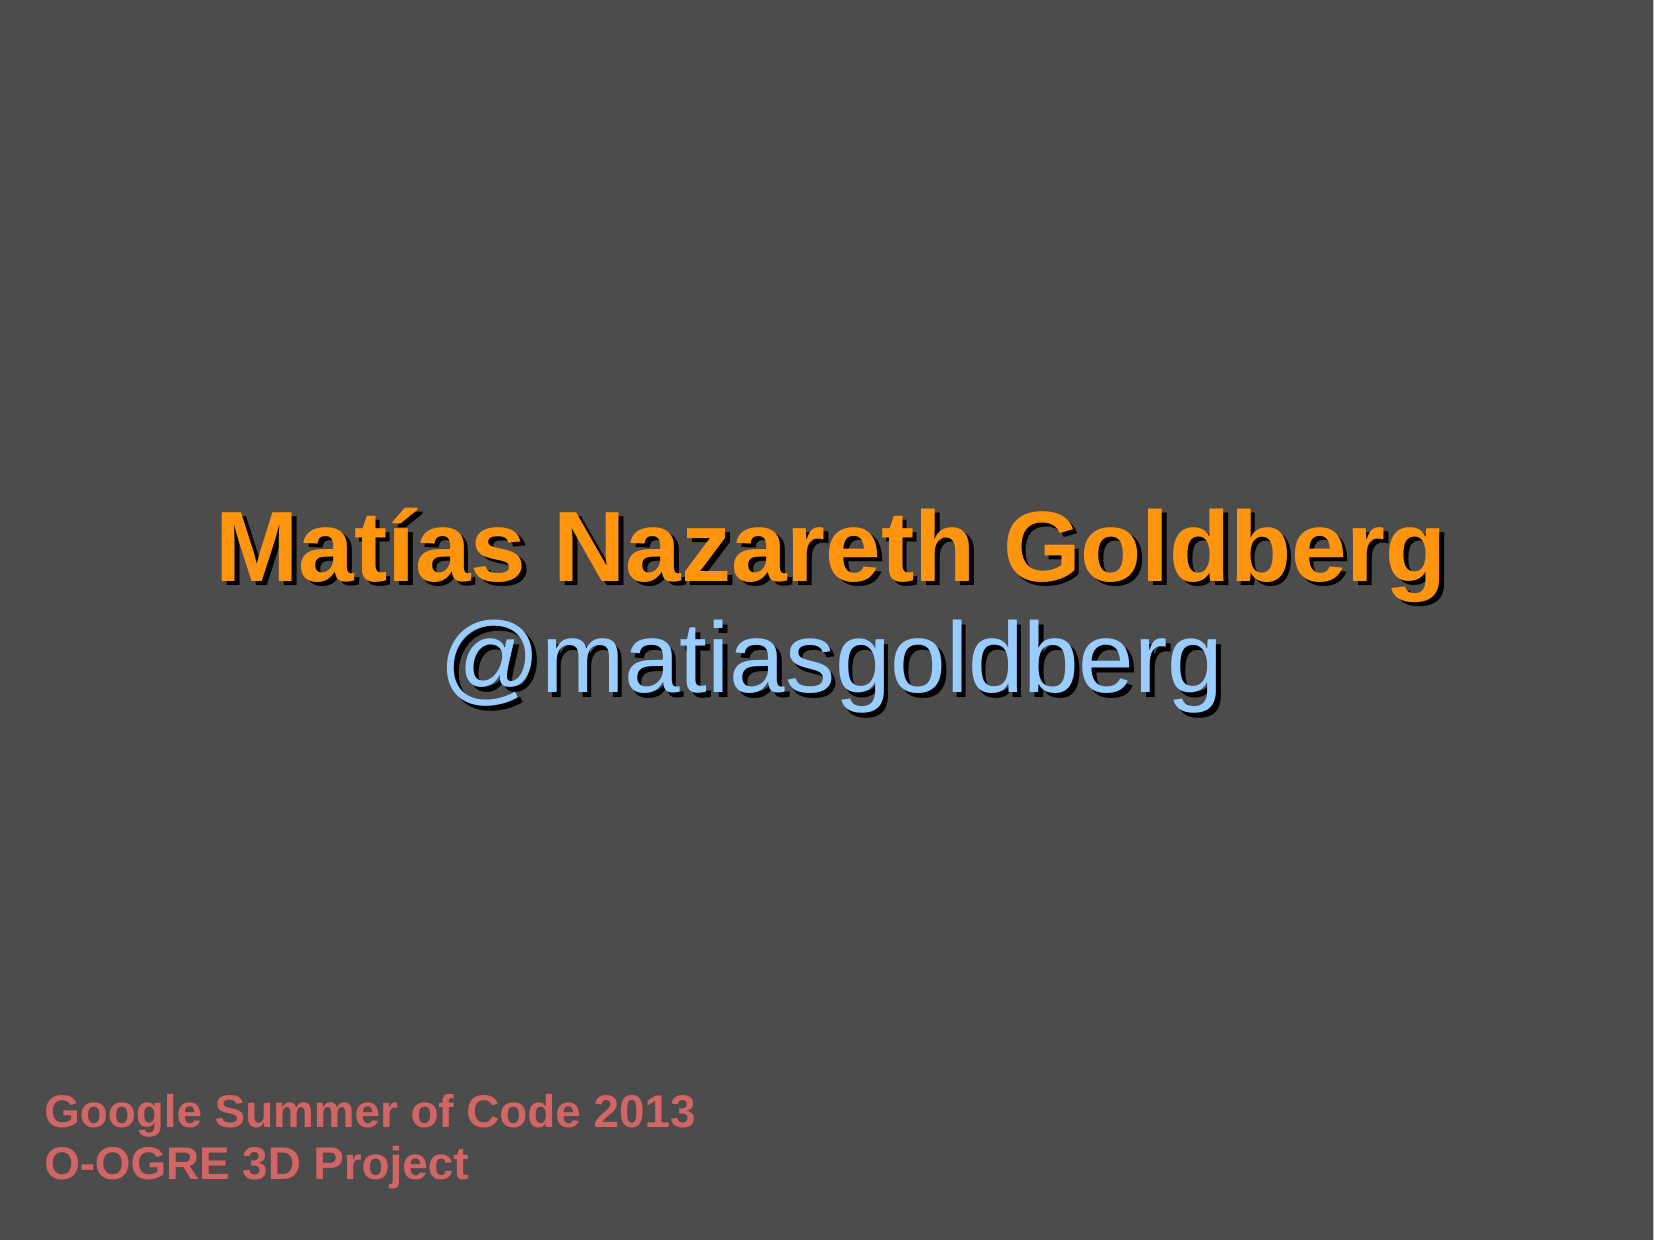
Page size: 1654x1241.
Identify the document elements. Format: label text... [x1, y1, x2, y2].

text_box Matías Nazareth Goldberg @matiasgoldberg [200, 483, 1471, 722]
text_box Google Summer of Code 2013 O-OGRE 3D Project [29, 1078, 1625, 1198]
